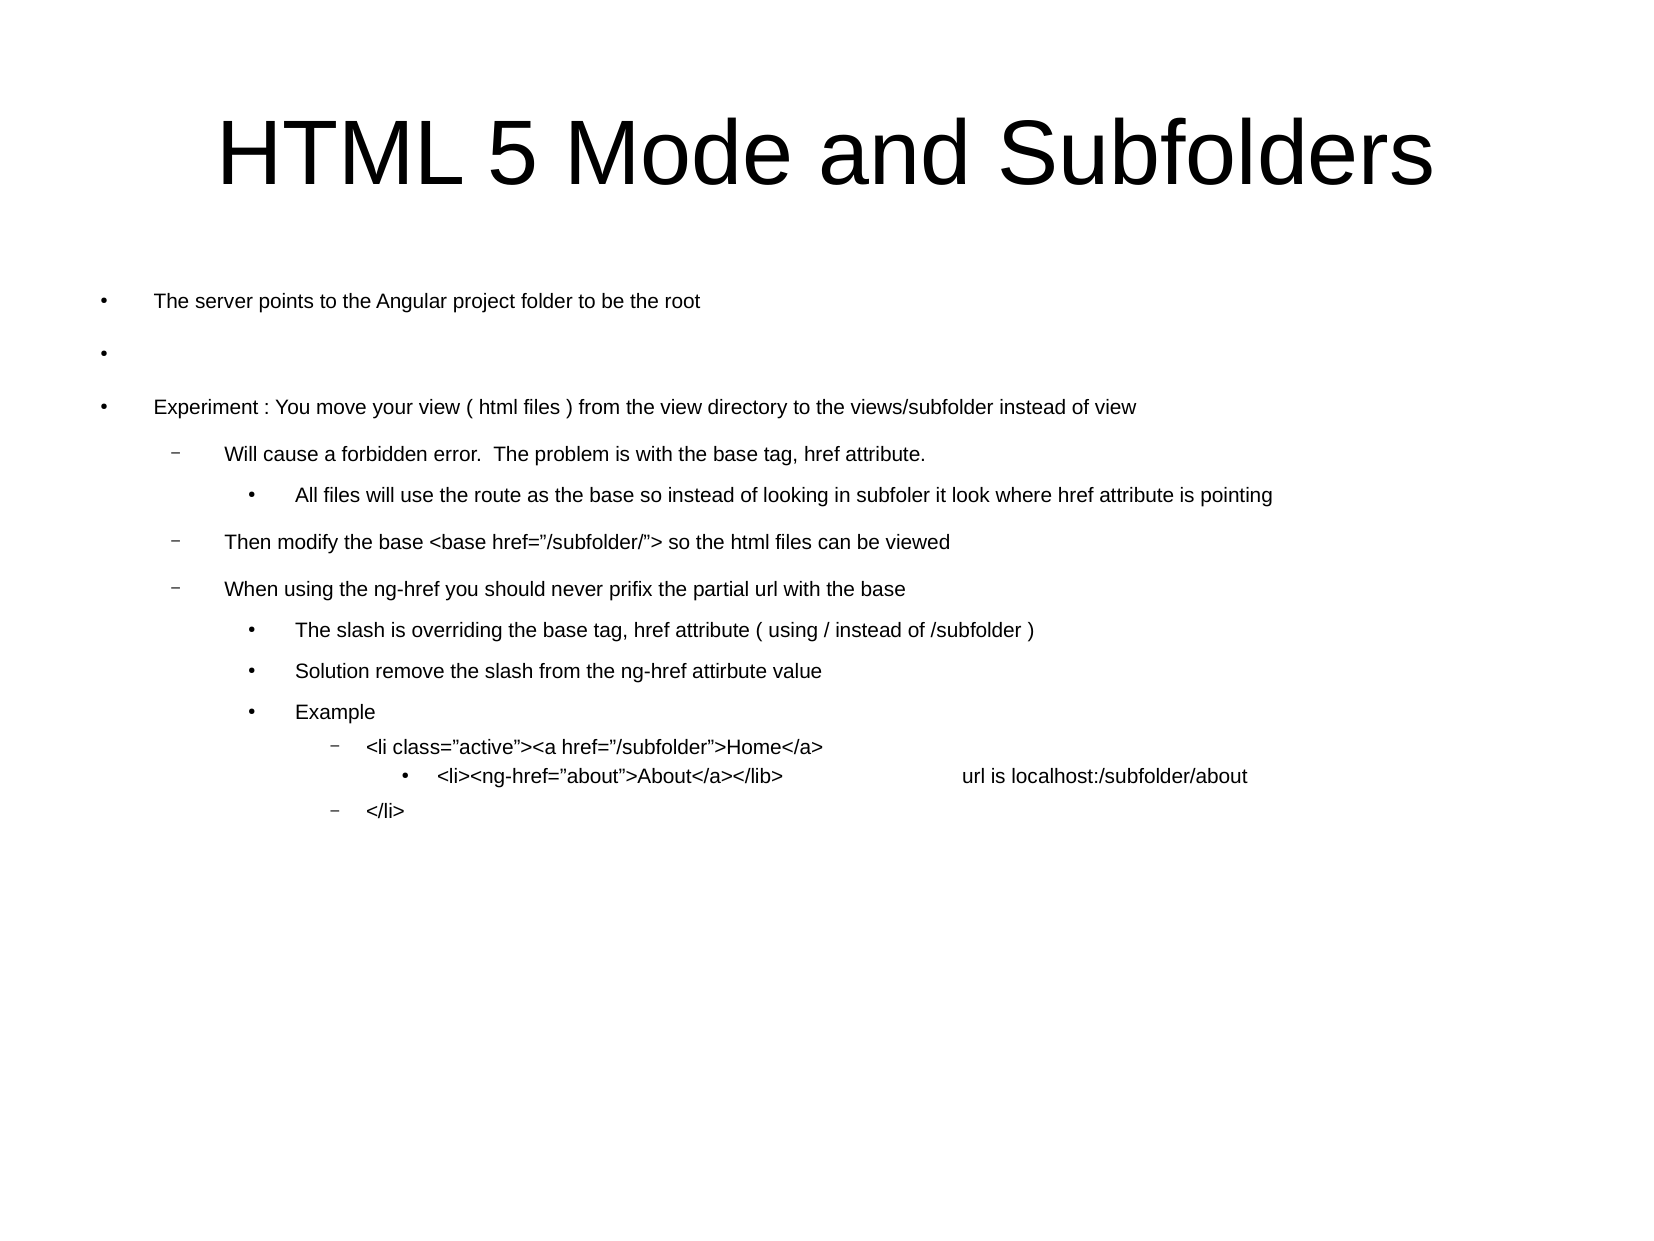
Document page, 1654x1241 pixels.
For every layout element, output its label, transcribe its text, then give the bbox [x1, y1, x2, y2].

list The server points to the Angular project folder to be the root Experiment : You move your view ( html files ) from the view directory to the views/subfolder instead of view Will cause a forbidden error. The problem is with the base tag, href attribute. All files will use the route as the base so instead of looking in subfoler it look where href attribute is pointing Then modify the base <base href=”/subfolder/”> so the html files can be viewed When using the ng-href you should never prifix the partial url with the base The slash is overriding the base tag, href attribute ( using / instead of /subfolder ) Solution remove the slash from the ng-href attirbute value Example <li class=”active”><a href=”/subfolder”>Home</a> <li><ng-href=”about”>About</a></lib> url is localhost:/subfolder/about </li> [82, 290, 1571, 1186]
title HTML 5 Mode and Subfolders [82, 49, 1571, 257]
